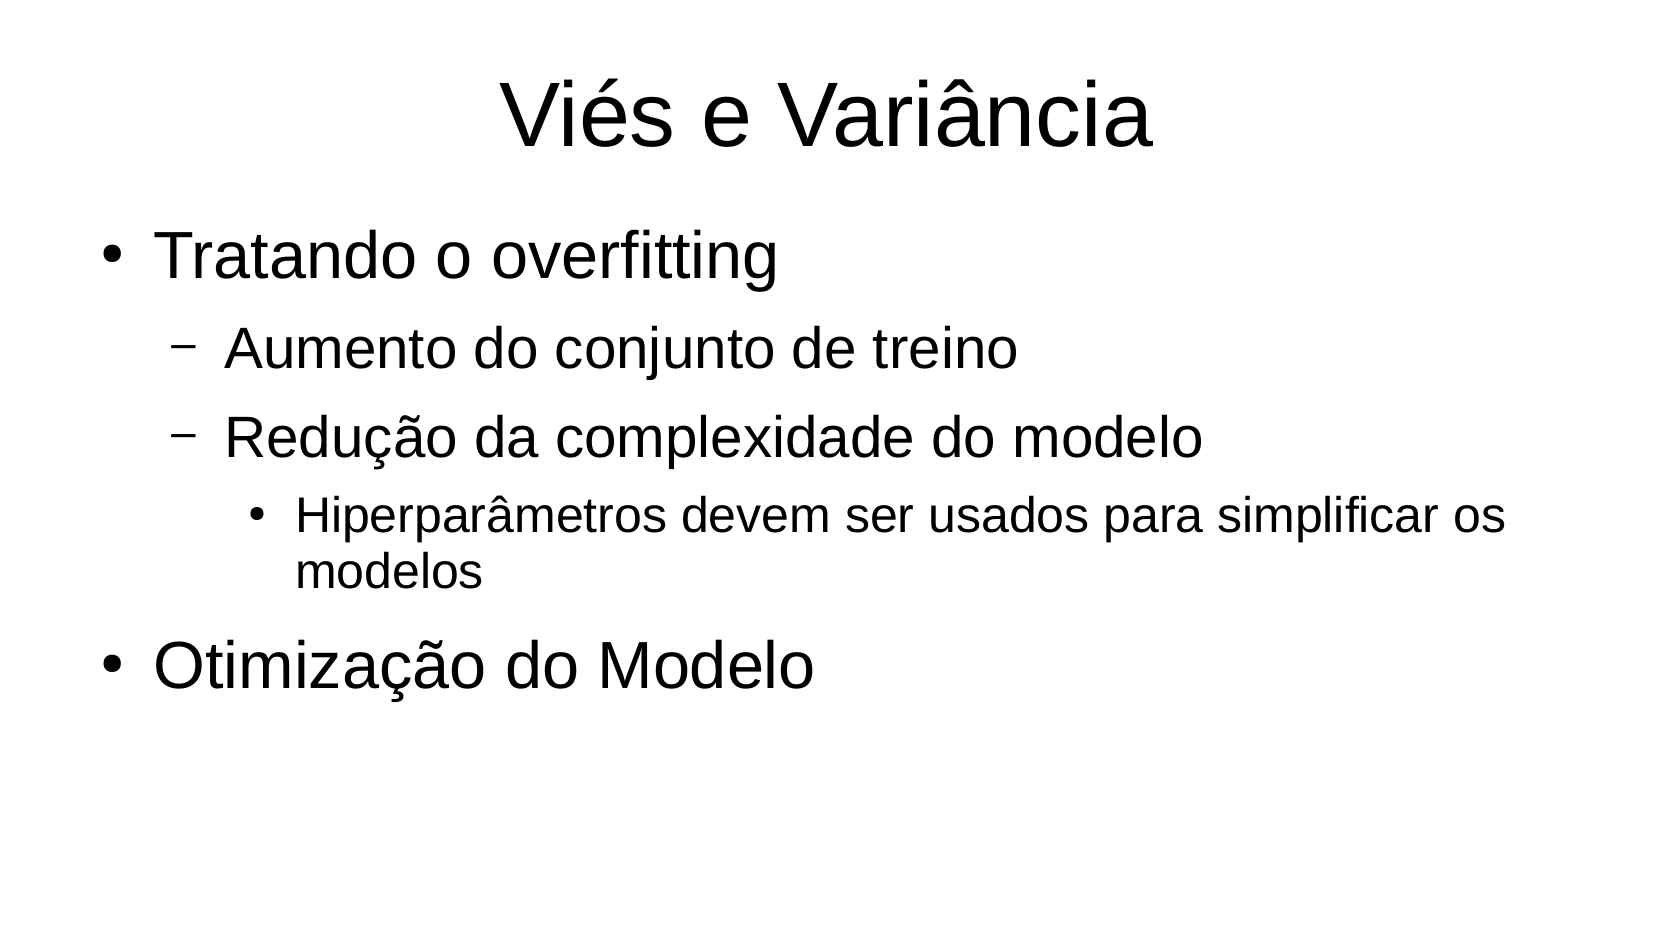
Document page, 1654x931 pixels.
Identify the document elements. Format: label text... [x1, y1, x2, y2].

list Tratando o overfitting Aumento do conjunto de treino Redução da complexidade do modelo Hiperparâmetros devem ser usados para simplificar os modelos Otimização do Modelo [82, 217, 1571, 758]
title Viés e Variância [82, 37, 1571, 193]
